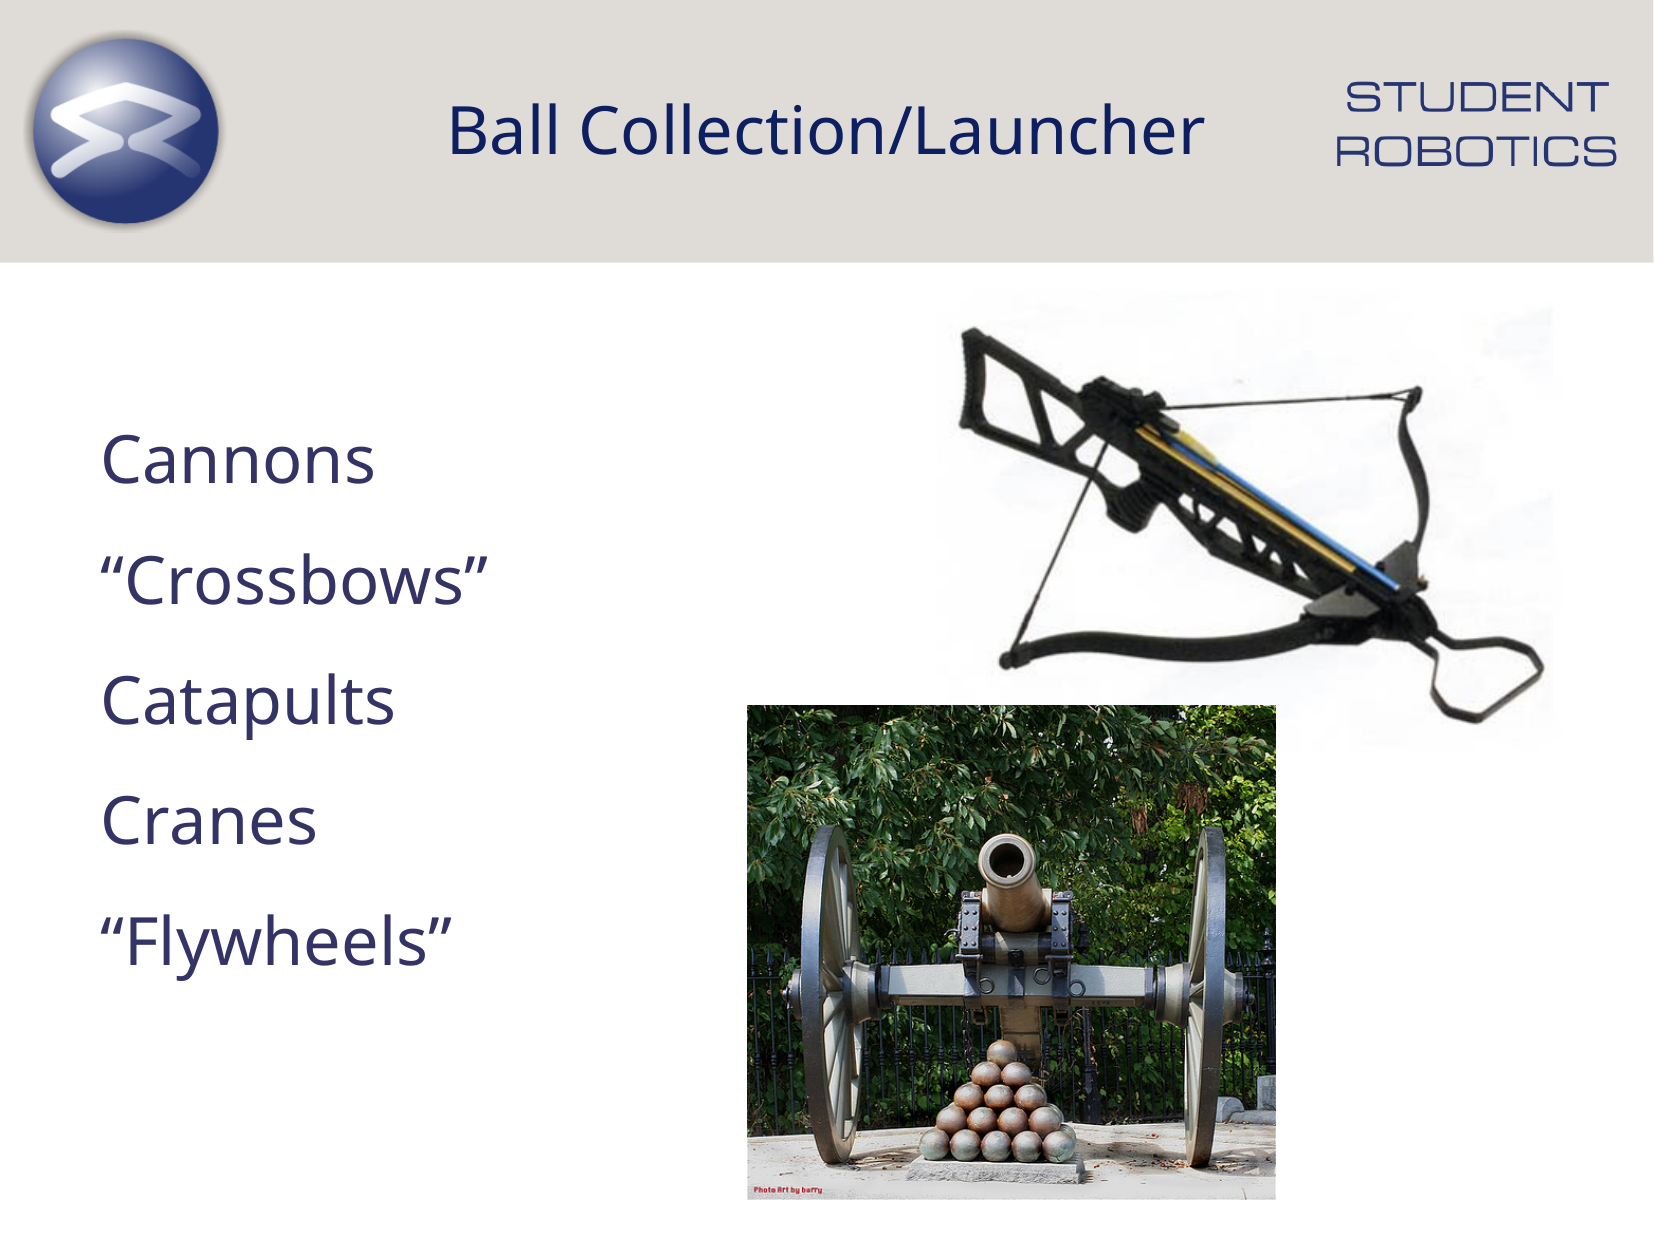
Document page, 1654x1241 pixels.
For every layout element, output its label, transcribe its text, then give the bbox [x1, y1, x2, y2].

list Cannons “Crossbows” Catapults Cranes “Flywheels” [82, 412, 809, 1109]
picture [1571, 68, 1633, 174]
picture [9, 19, 82, 245]
picture [747, 288, 1563, 1201]
title Ball Collection/Launcher [82, 0, 1571, 257]
